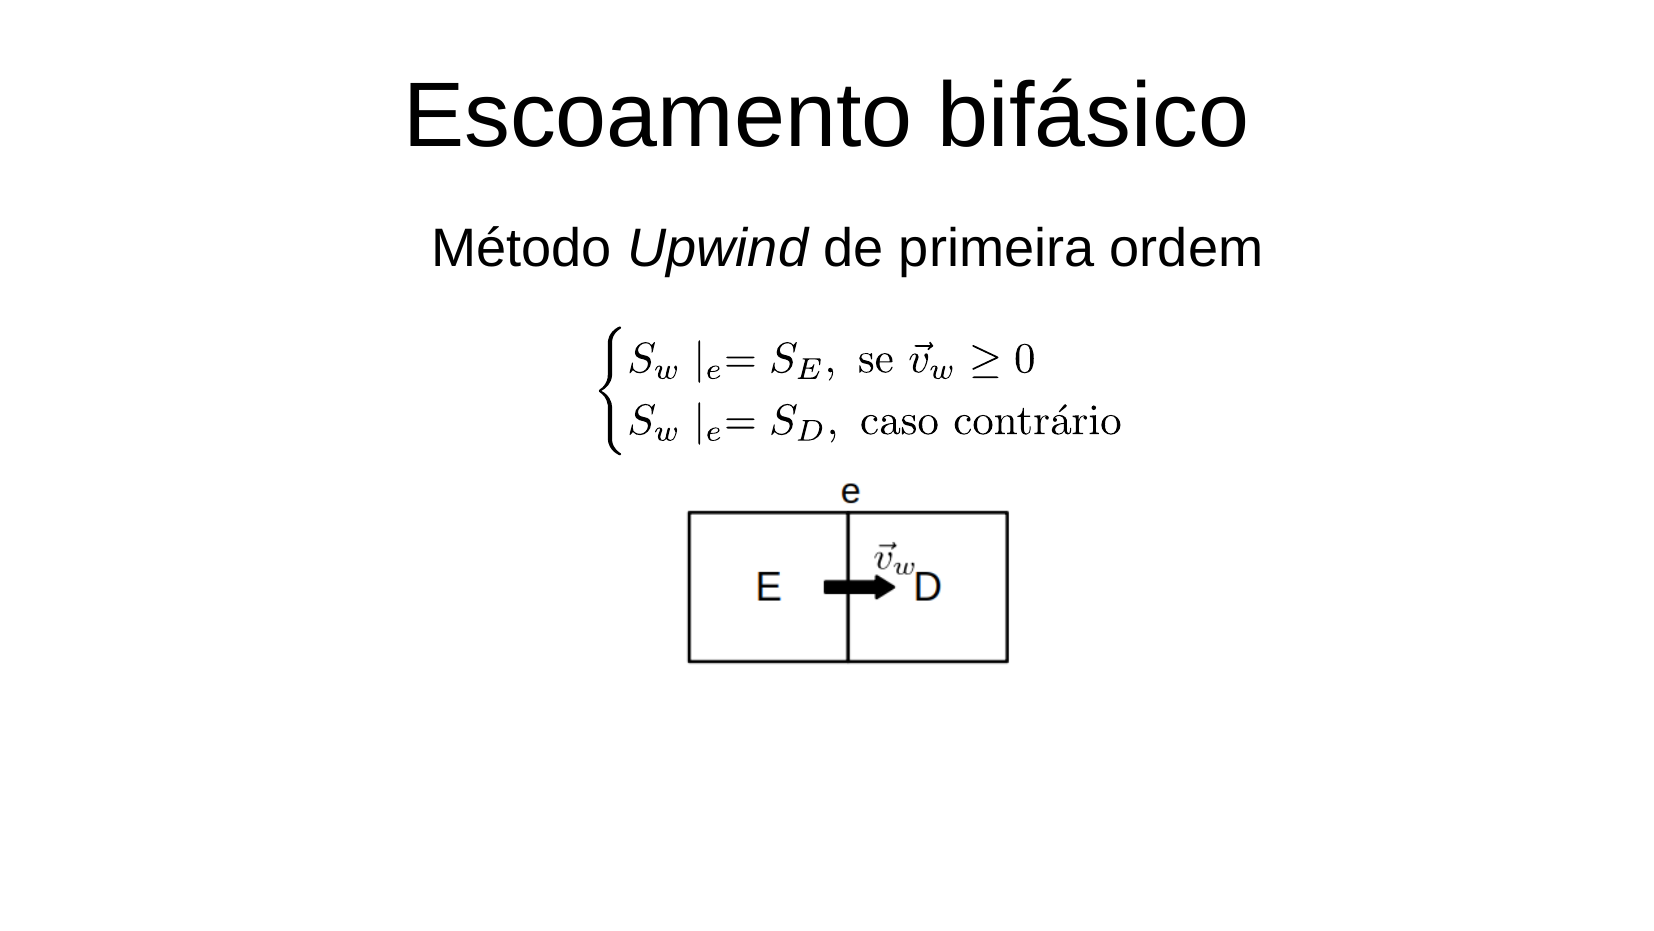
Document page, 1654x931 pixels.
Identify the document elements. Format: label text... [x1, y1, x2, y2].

title Escoamento bifásico [82, 37, 1571, 193]
picture [591, 324, 1123, 457]
picture [679, 472, 1022, 680]
list Método Upwind de primeira ordem [0, 217, 1625, 296]
